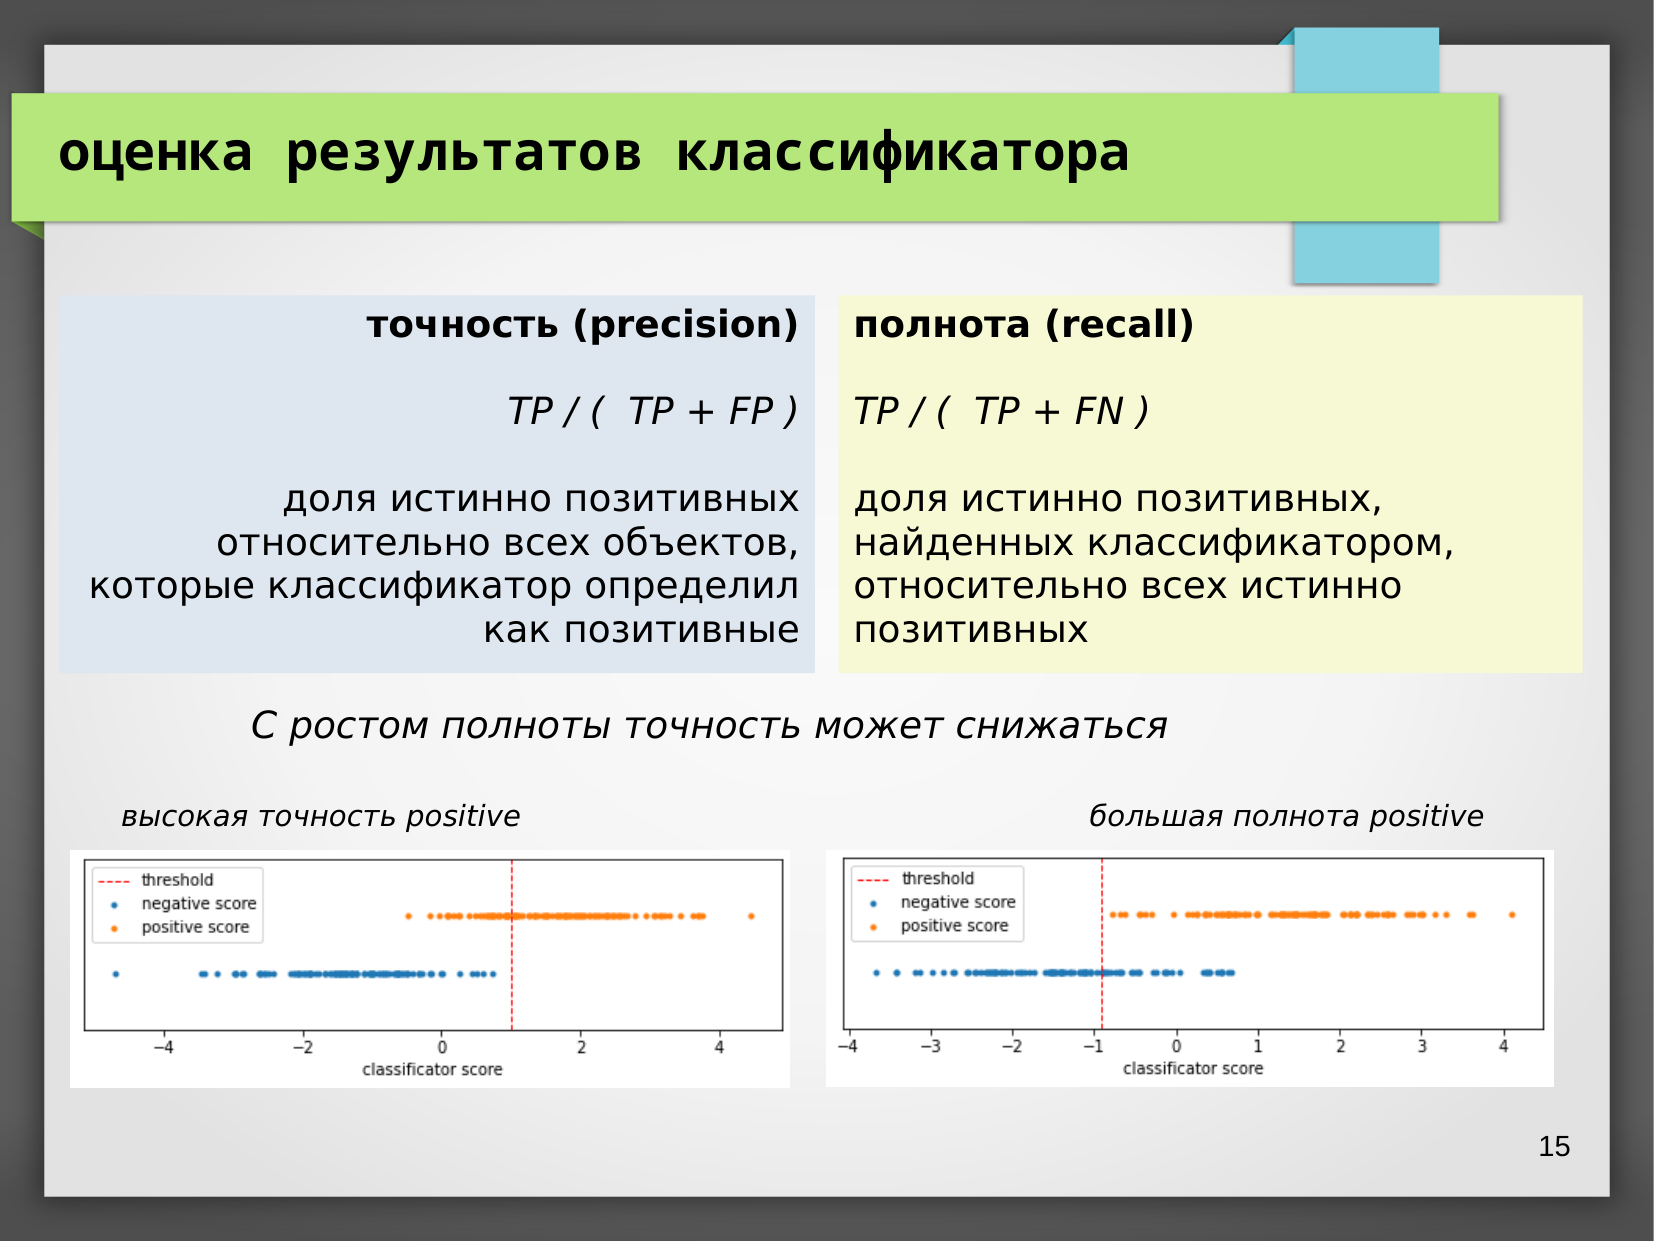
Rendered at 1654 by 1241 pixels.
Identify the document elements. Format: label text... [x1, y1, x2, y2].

text_box полнота (recall) TP / ( TP + FN ) доля истинно позитивных, найденных классификатором, относительно всех истинно позитивных [838, 295, 1583, 674]
picture [0, 0, 1654, 1241]
text_box большая полнота positive [1074, 791, 1536, 850]
text_box высокая точность positive [106, 792, 591, 842]
title оценка результатов классификатора [59, 109, 1217, 190]
text_box С ростом полноты точность может снижаться [236, 696, 1252, 768]
text_box точность (precision) TP / ( TP + FP ) доля истинно позитивных относительно всех объектов, которые классификатор определил как позитивные [59, 295, 815, 674]
